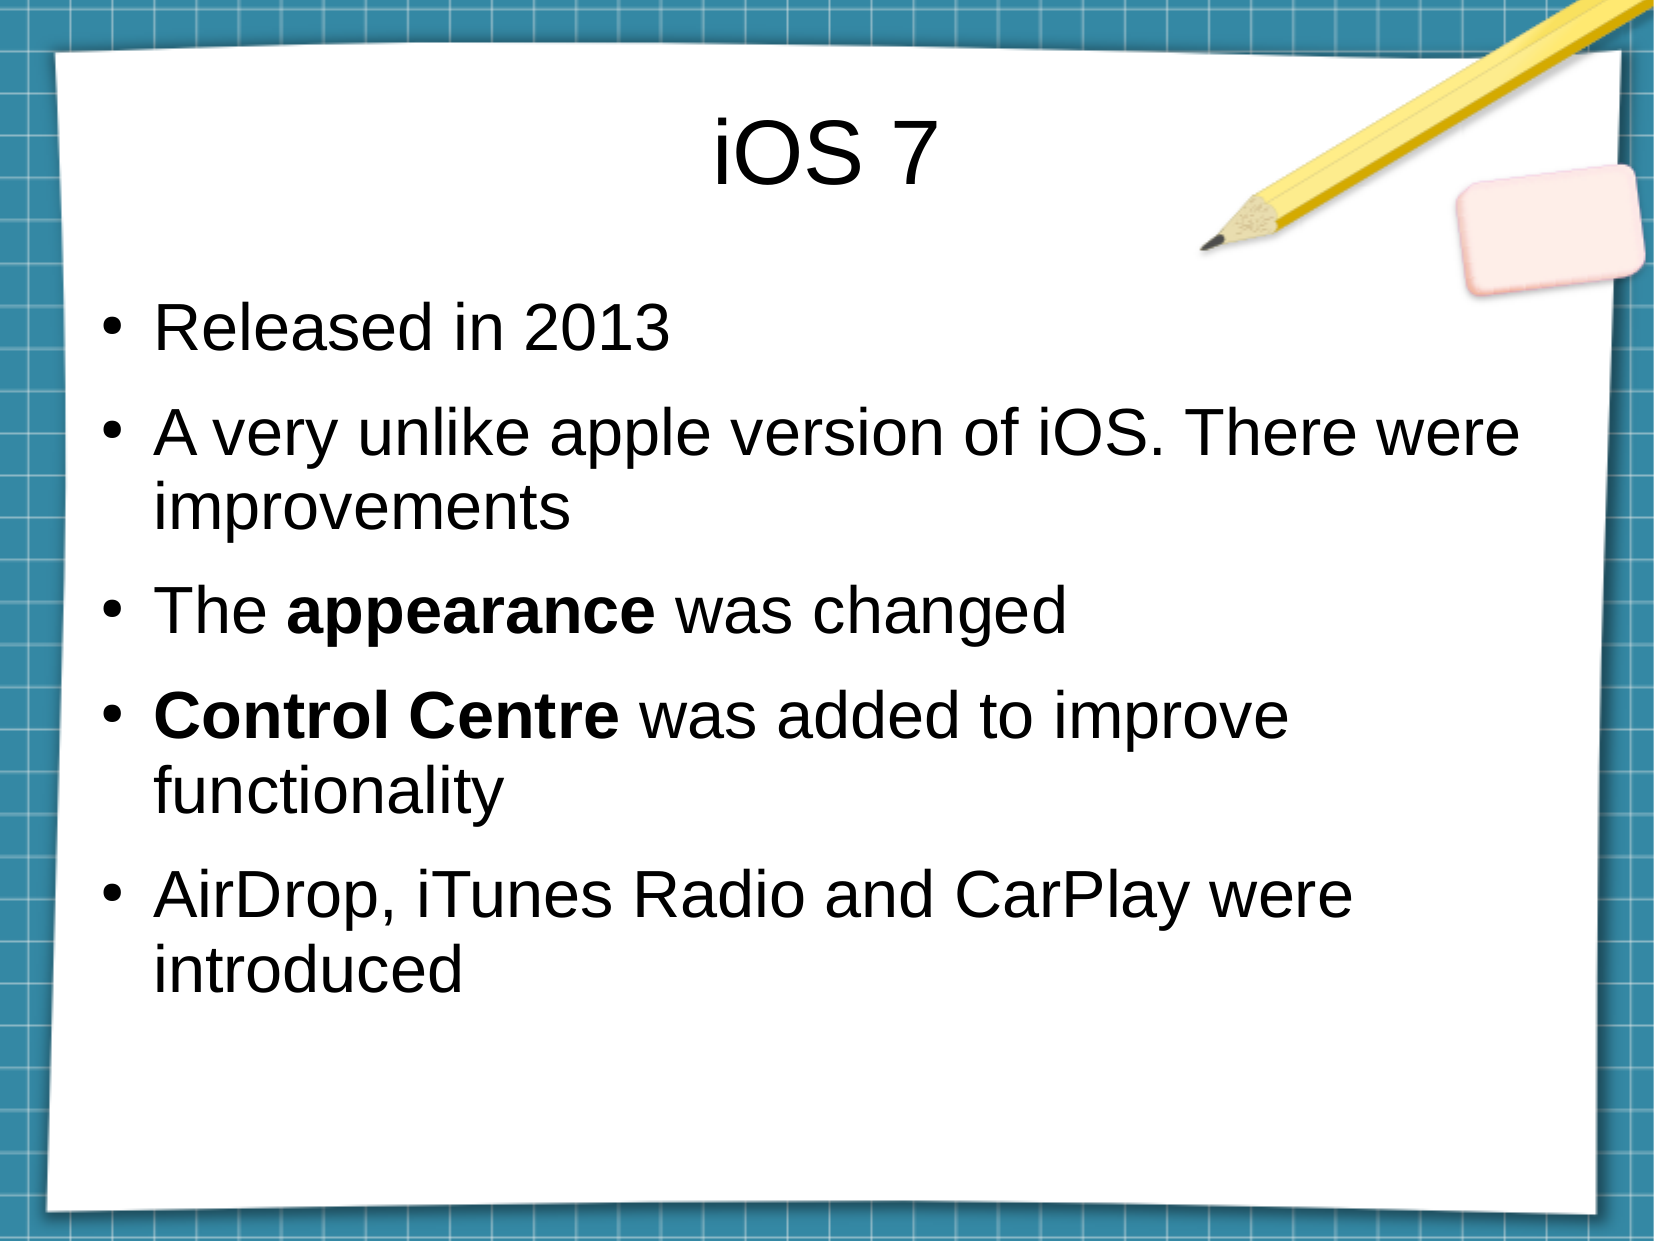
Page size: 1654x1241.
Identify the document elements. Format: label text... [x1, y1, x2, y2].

title iOS 7 [82, 49, 1571, 257]
list Released in 2013 A very unlike apple version of iOS. There were improvements The appearance was changed Control Centre was added to improve functionality AirDrop, iTunes Radio and CarPlay were introduced [82, 290, 1571, 1010]
picture [0, 0, 1654, 1241]
